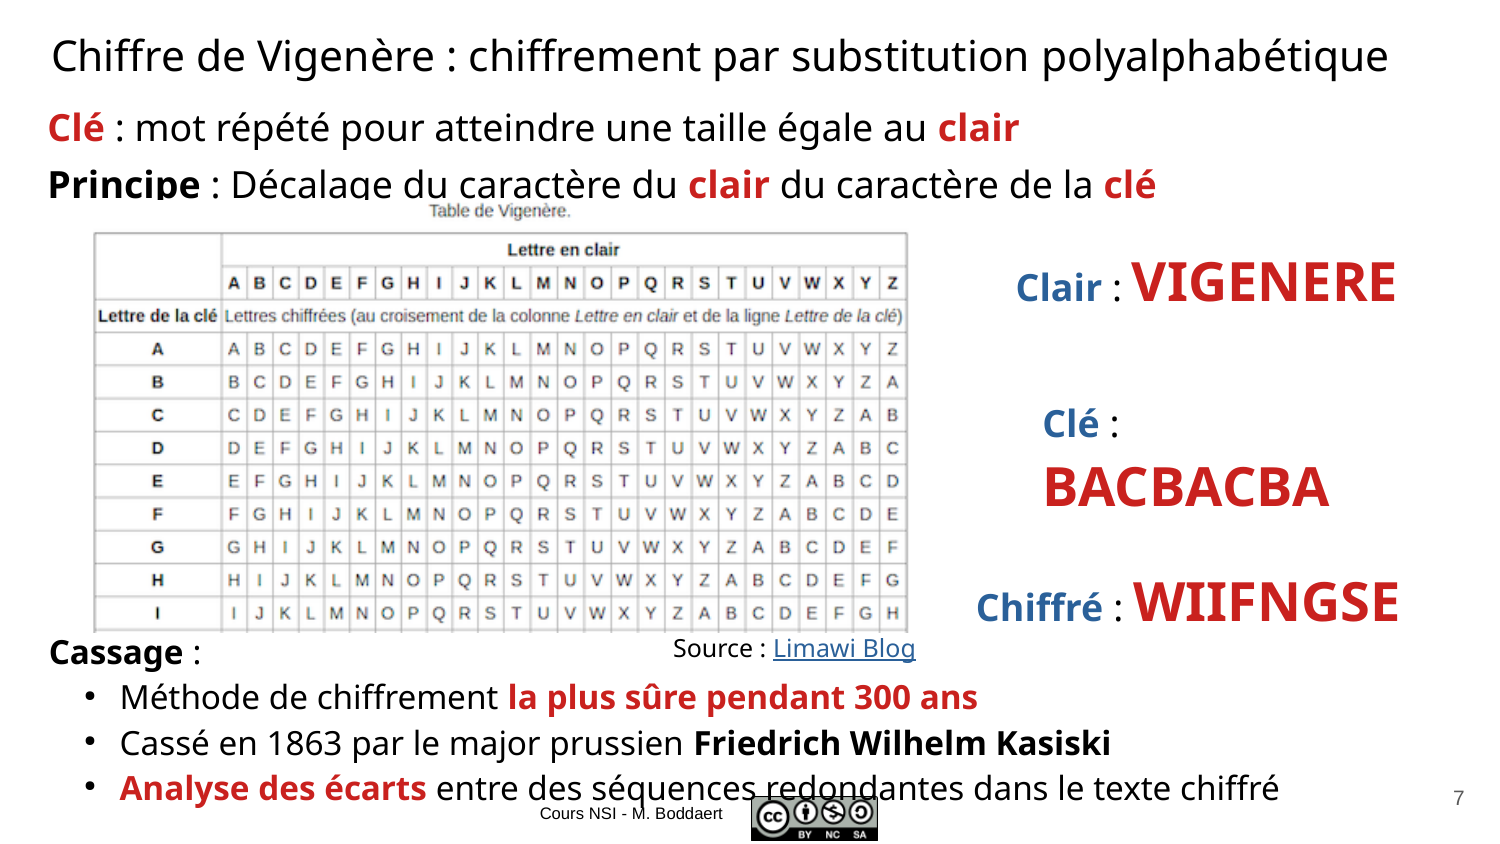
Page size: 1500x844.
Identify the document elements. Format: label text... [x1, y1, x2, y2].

text_box Cassage : Méthode de chiffrement la plus sûre pendant 300 ans Cassé en 1863 par le major prussien Friedrich Wilhelm Kasiski Analyse des écarts entre des séquences redondantes dans le texte chiffré [33, 621, 1359, 792]
text_box Source : Limawi Blog [658, 623, 923, 667]
slide_number <numéro> [1389, 764, 1480, 830]
text_box Clé : BACBACBA [1027, 389, 1418, 512]
picture [92, 200, 910, 633]
text_box Clé : mot répété pour atteindre une taille égale au clair Principe : Décalage du caractère du clair du caractère de la clé [32, 96, 1480, 184]
title Chiffre de Vigenère : chiffrement par substitution polyalphabétique [51, 13, 1449, 96]
picture [751, 796, 878, 841]
text_box Chiffré : WIIFNGSE [961, 555, 1425, 634]
text_box Clair : VIGENERE [1000, 236, 1421, 320]
